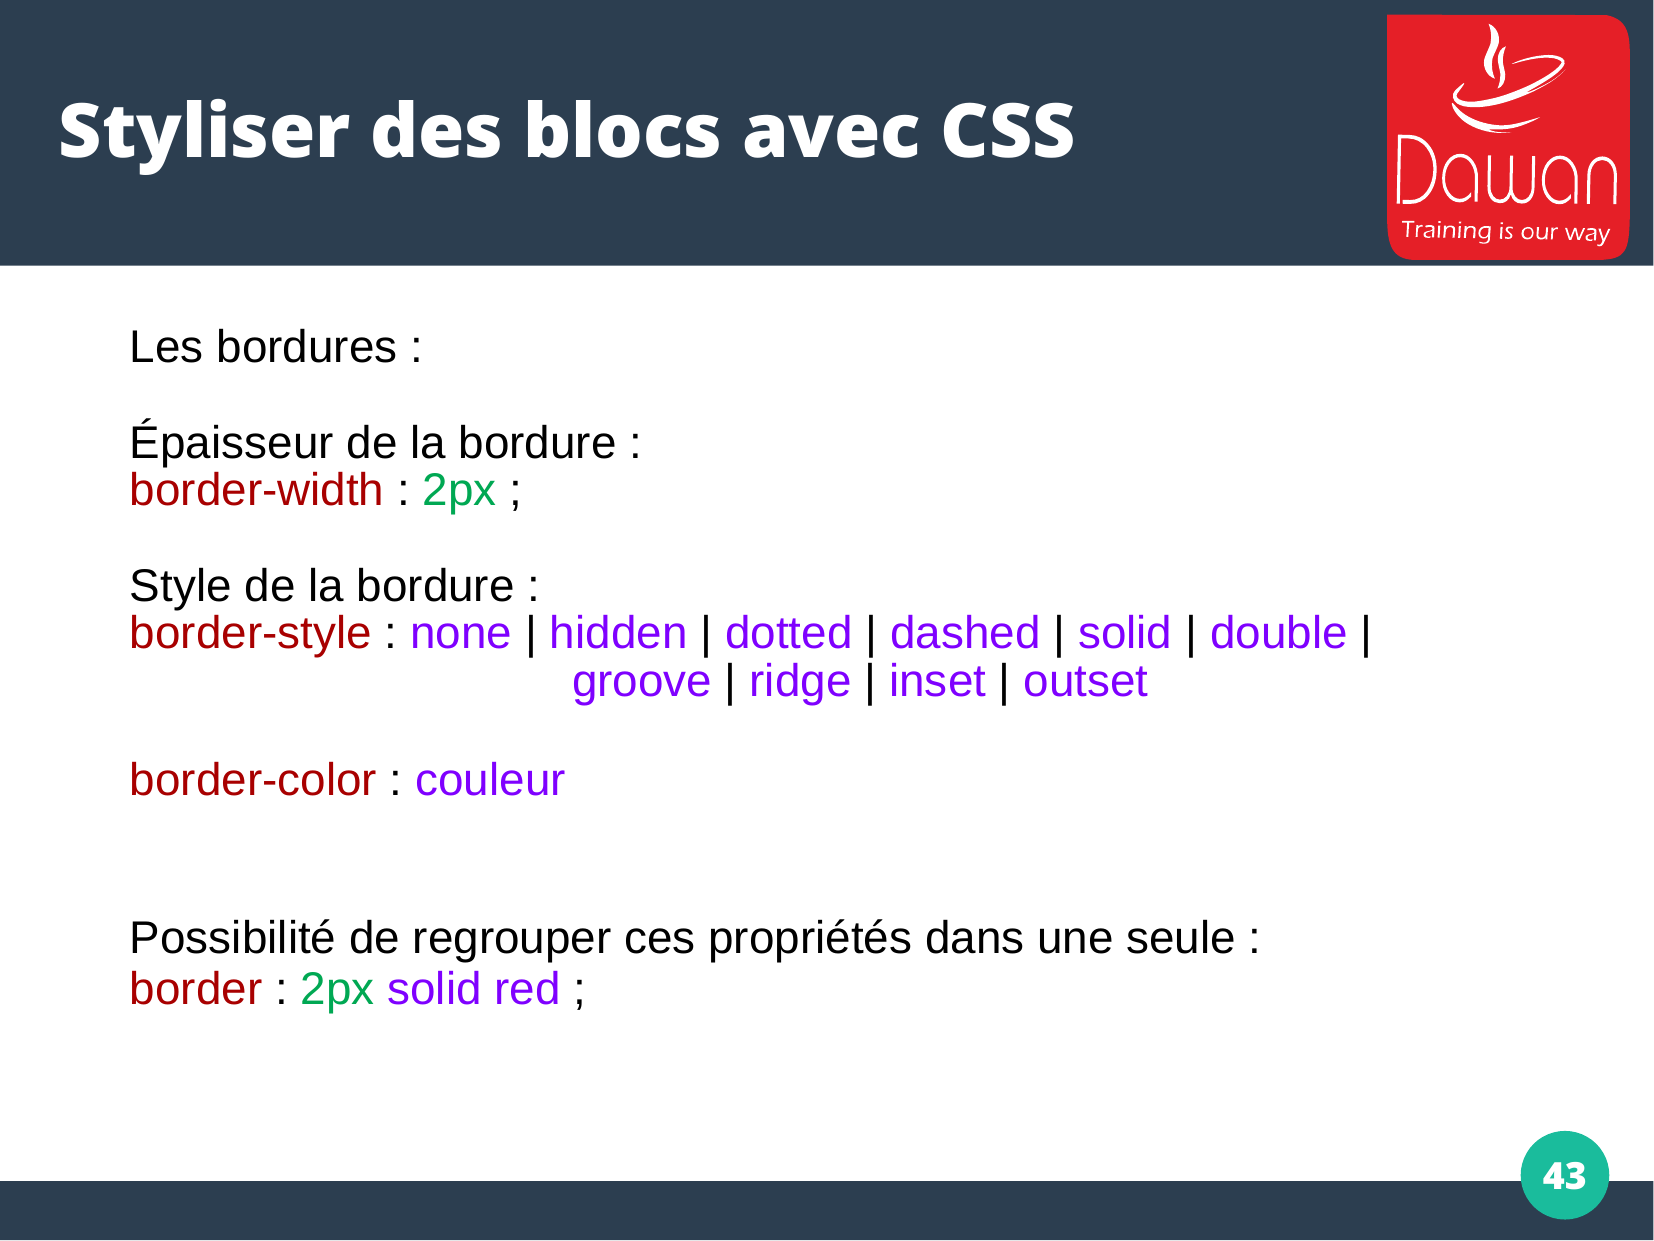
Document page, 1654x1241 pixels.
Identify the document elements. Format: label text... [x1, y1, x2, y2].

picture [1387, 14, 1630, 260]
title Styliser des blocs avec CSS [59, 49, 1387, 207]
list Les bordures : Épaisseur de la bordure : border-width : 2px ; Style de la bordure : border-style : none | hidden | dotted | dashed | solid | double | groove | ridge | inset | outset border-color : couleur Possibilité de regrouper ces propriétés dans une seule : border : 2px solid red ; [59, 324, 1595, 1152]
